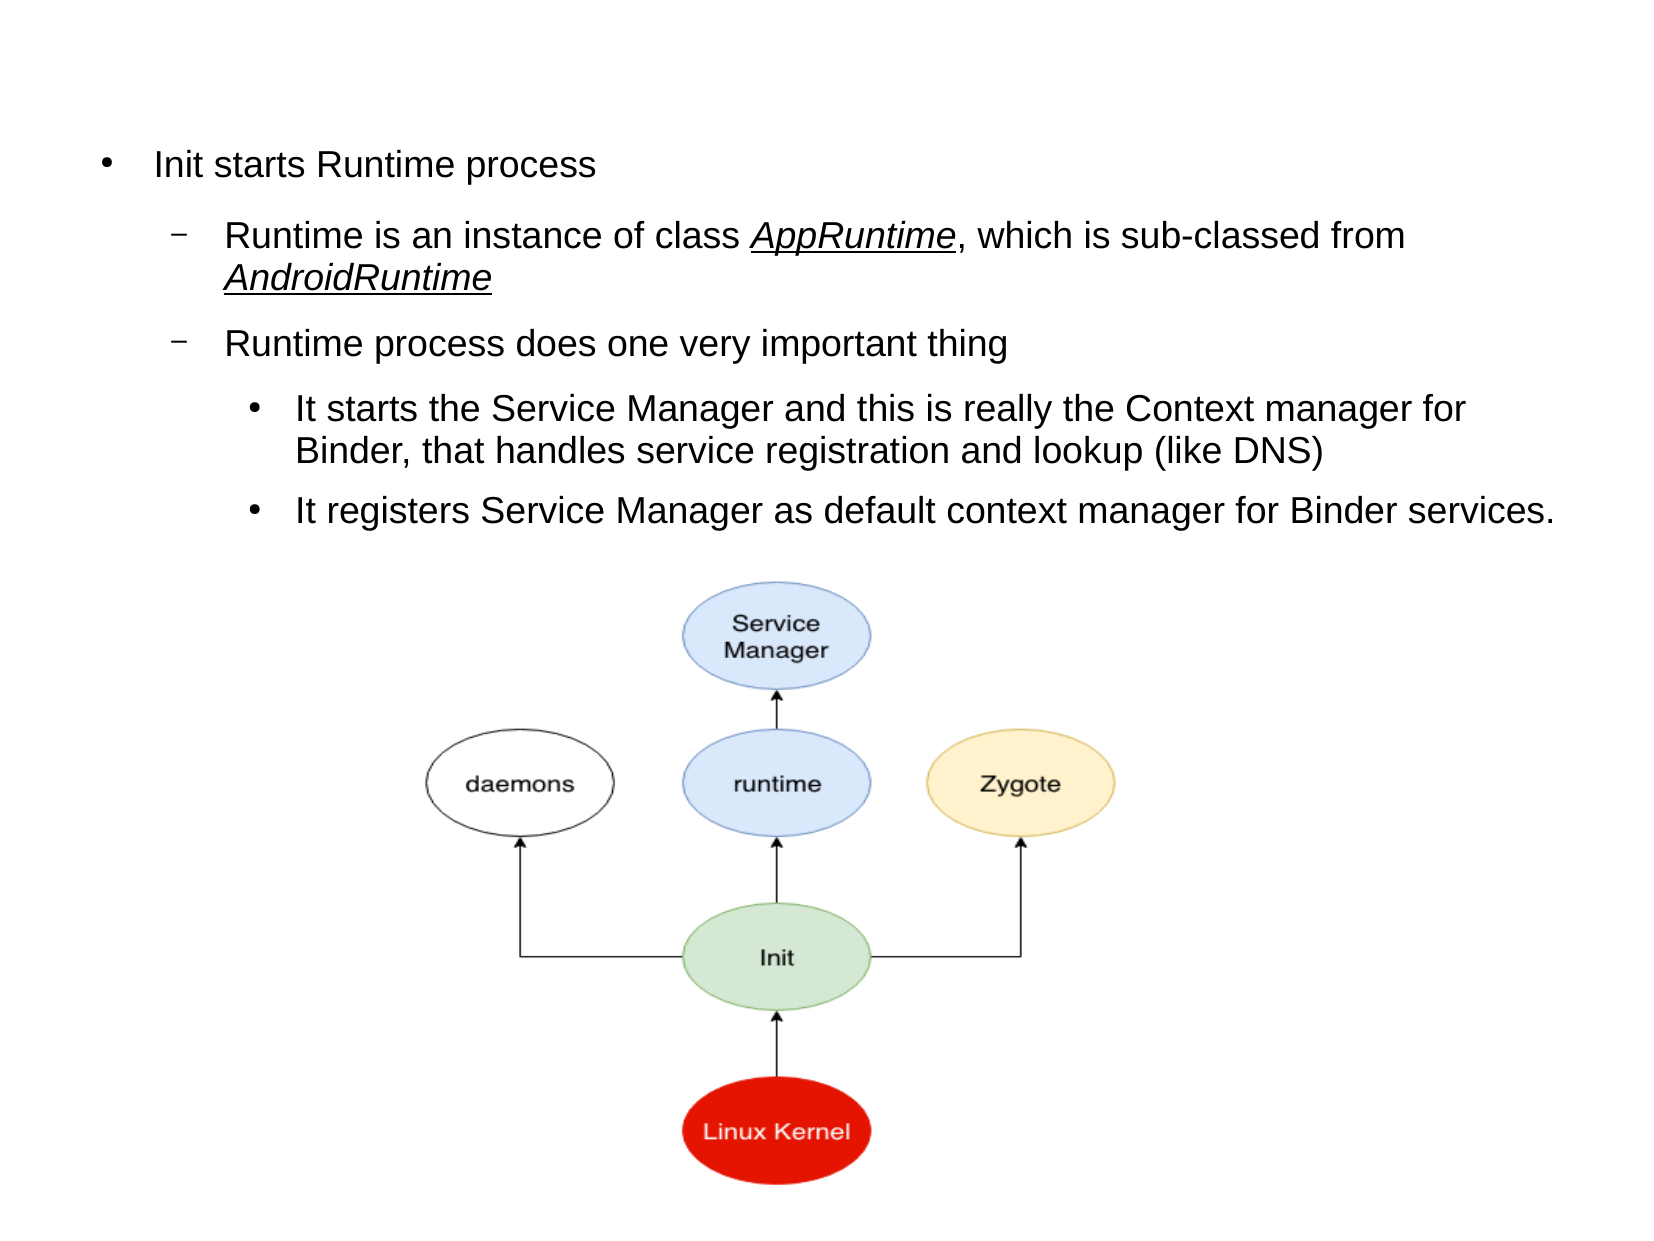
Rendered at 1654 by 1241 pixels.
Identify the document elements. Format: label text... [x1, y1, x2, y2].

list Init starts Runtime process Runtime is an instance of class AppRuntime, which is sub-classed from AndroidRuntime Runtime process does one very important thing It starts the Service Manager and this is really the Context manager for Binder, that handles service registration and lookup (like DNS) It registers Service Manager as default context manager for Binder services. [82, 142, 1571, 863]
picture [371, 555, 1158, 1205]
